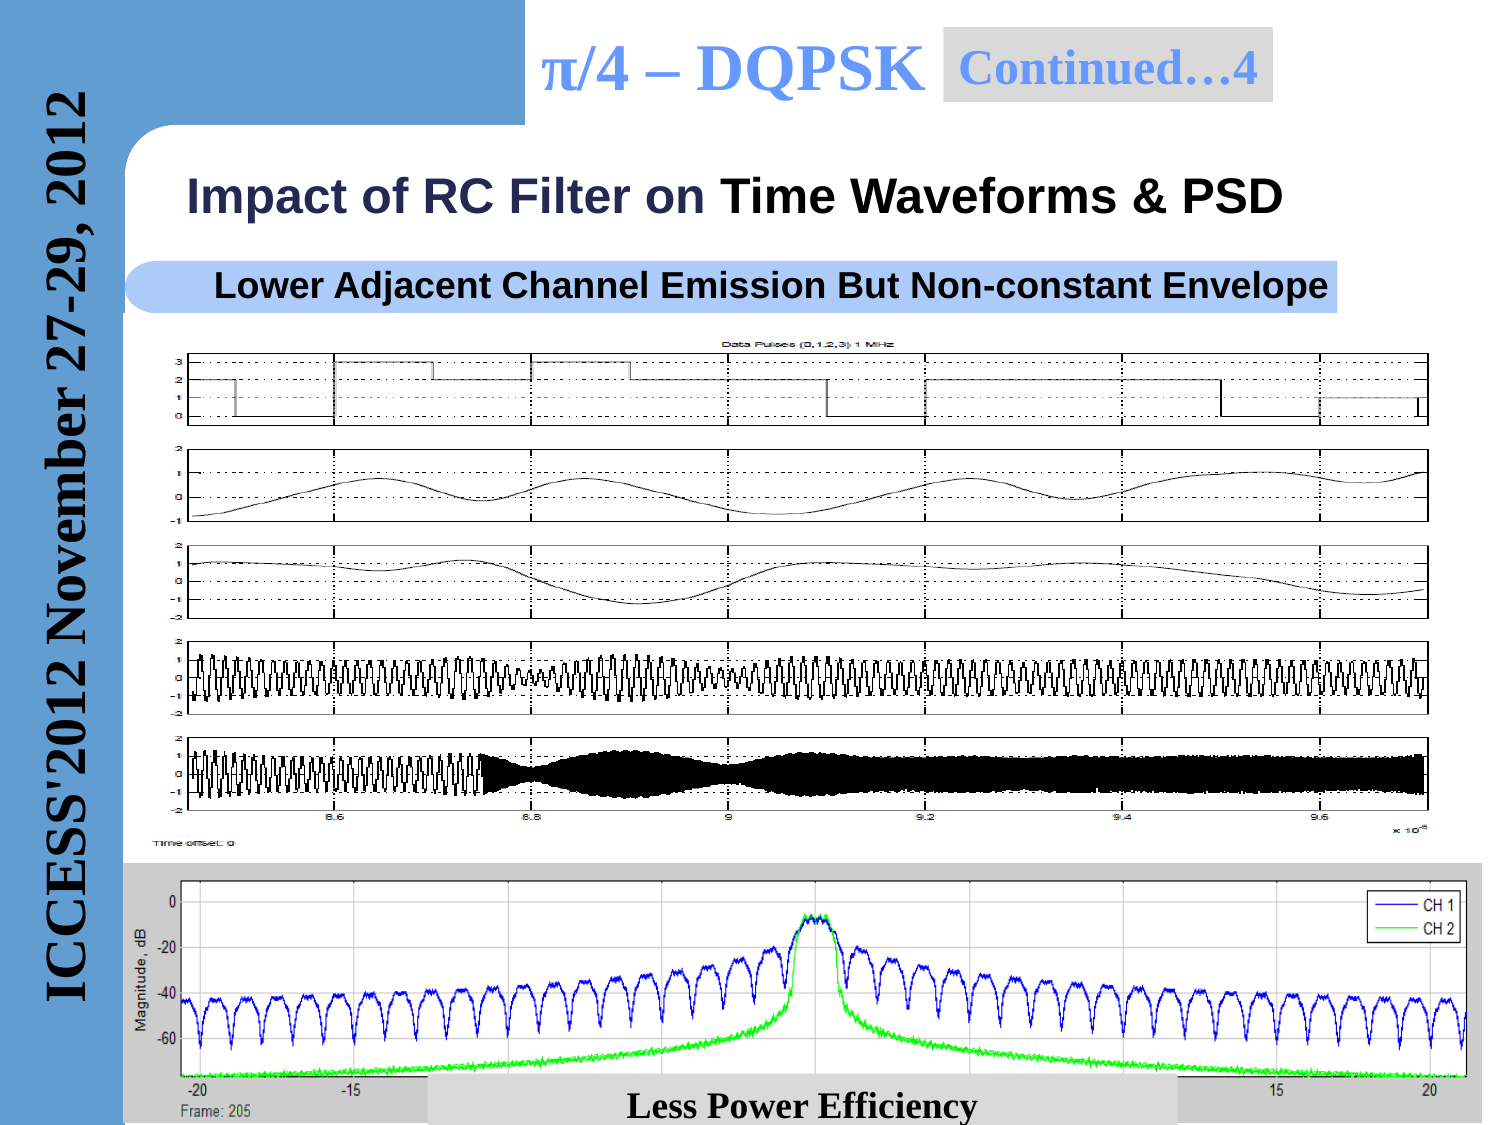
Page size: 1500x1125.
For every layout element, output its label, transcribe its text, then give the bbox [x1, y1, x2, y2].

text_box π/4 – DQPSK [526, 16, 942, 112]
text_box Continued…4 [943, 27, 1273, 103]
text_box Less Power Efficiency [427, 1073, 1178, 1125]
title Impact of RC Filter on Time Waveforms & PSD [171, 137, 1500, 232]
picture [123, 313, 1482, 1123]
text_box Lower Adjacent Channel Emission But Non-constant Envelope [87, 242, 1456, 314]
